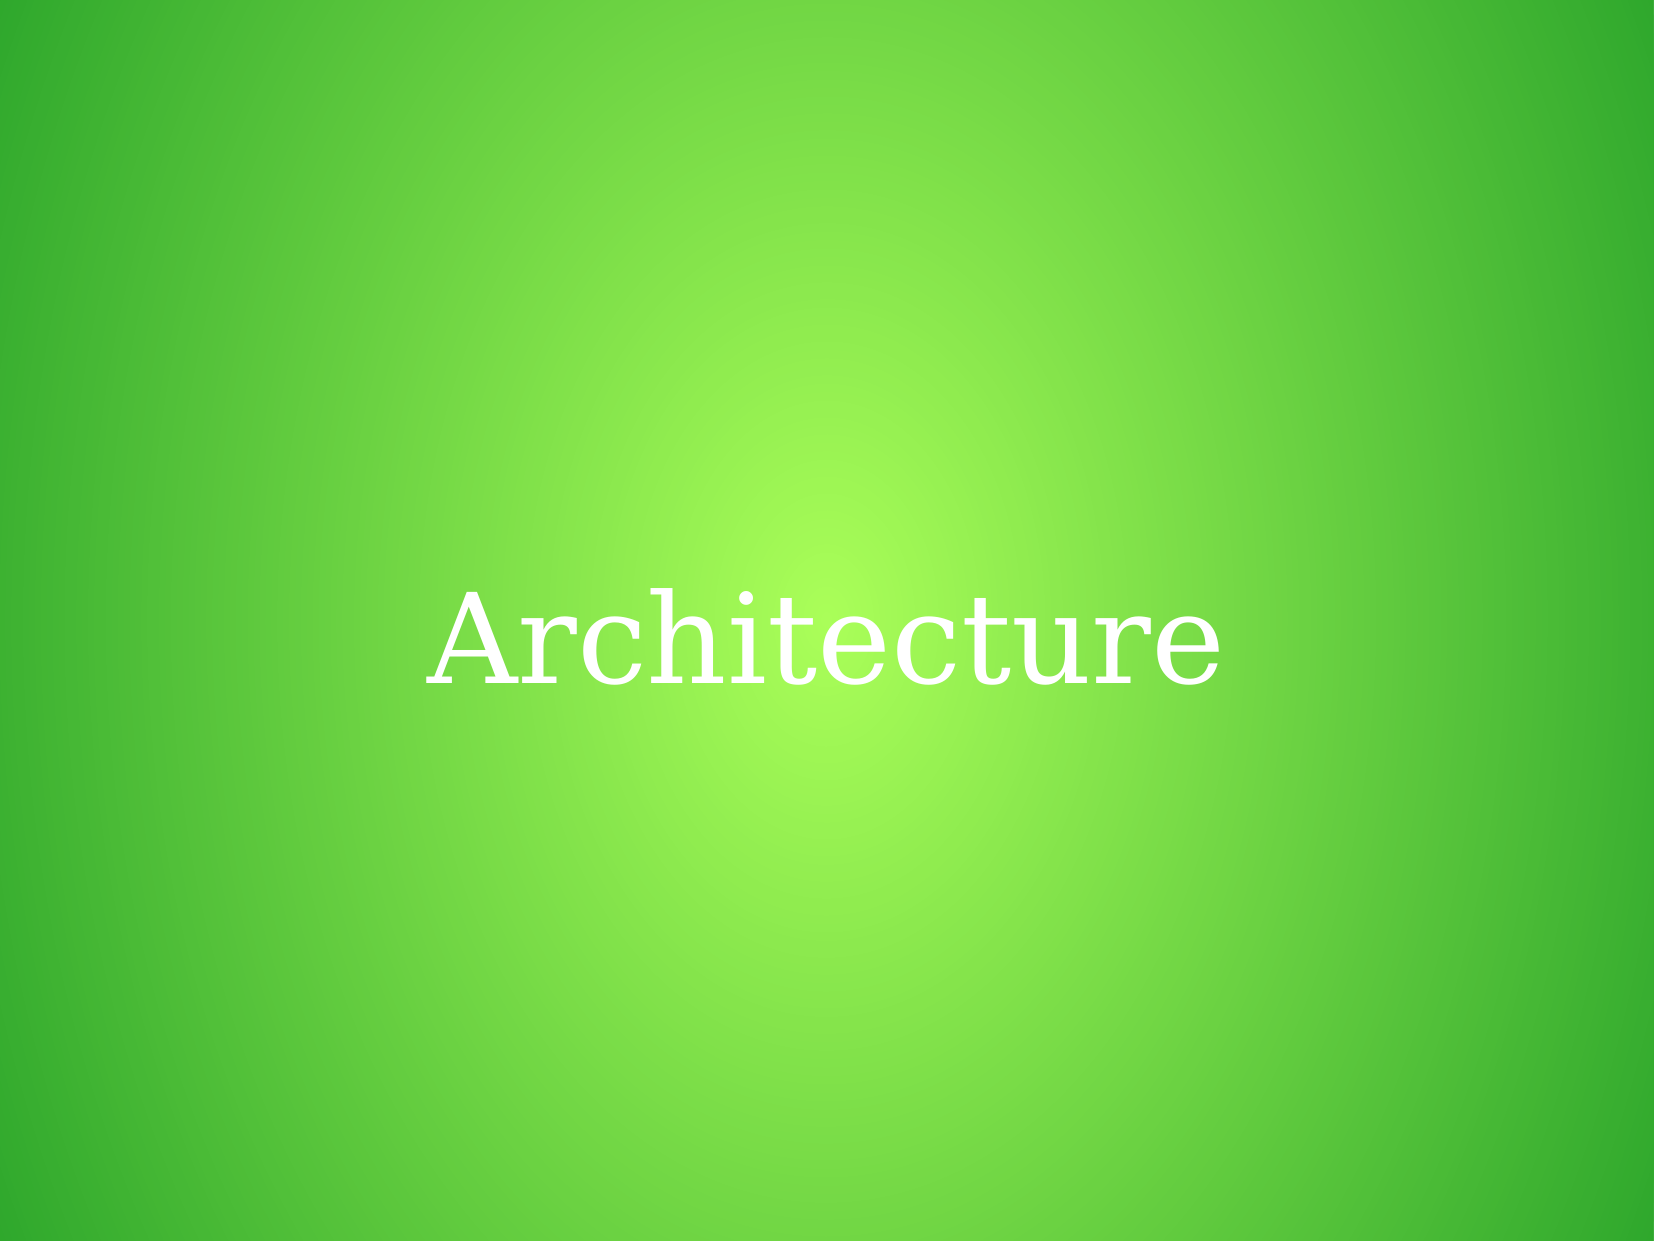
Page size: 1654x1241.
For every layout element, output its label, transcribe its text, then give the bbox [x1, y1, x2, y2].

subtitle Architecture [82, 165, 1571, 1115]
